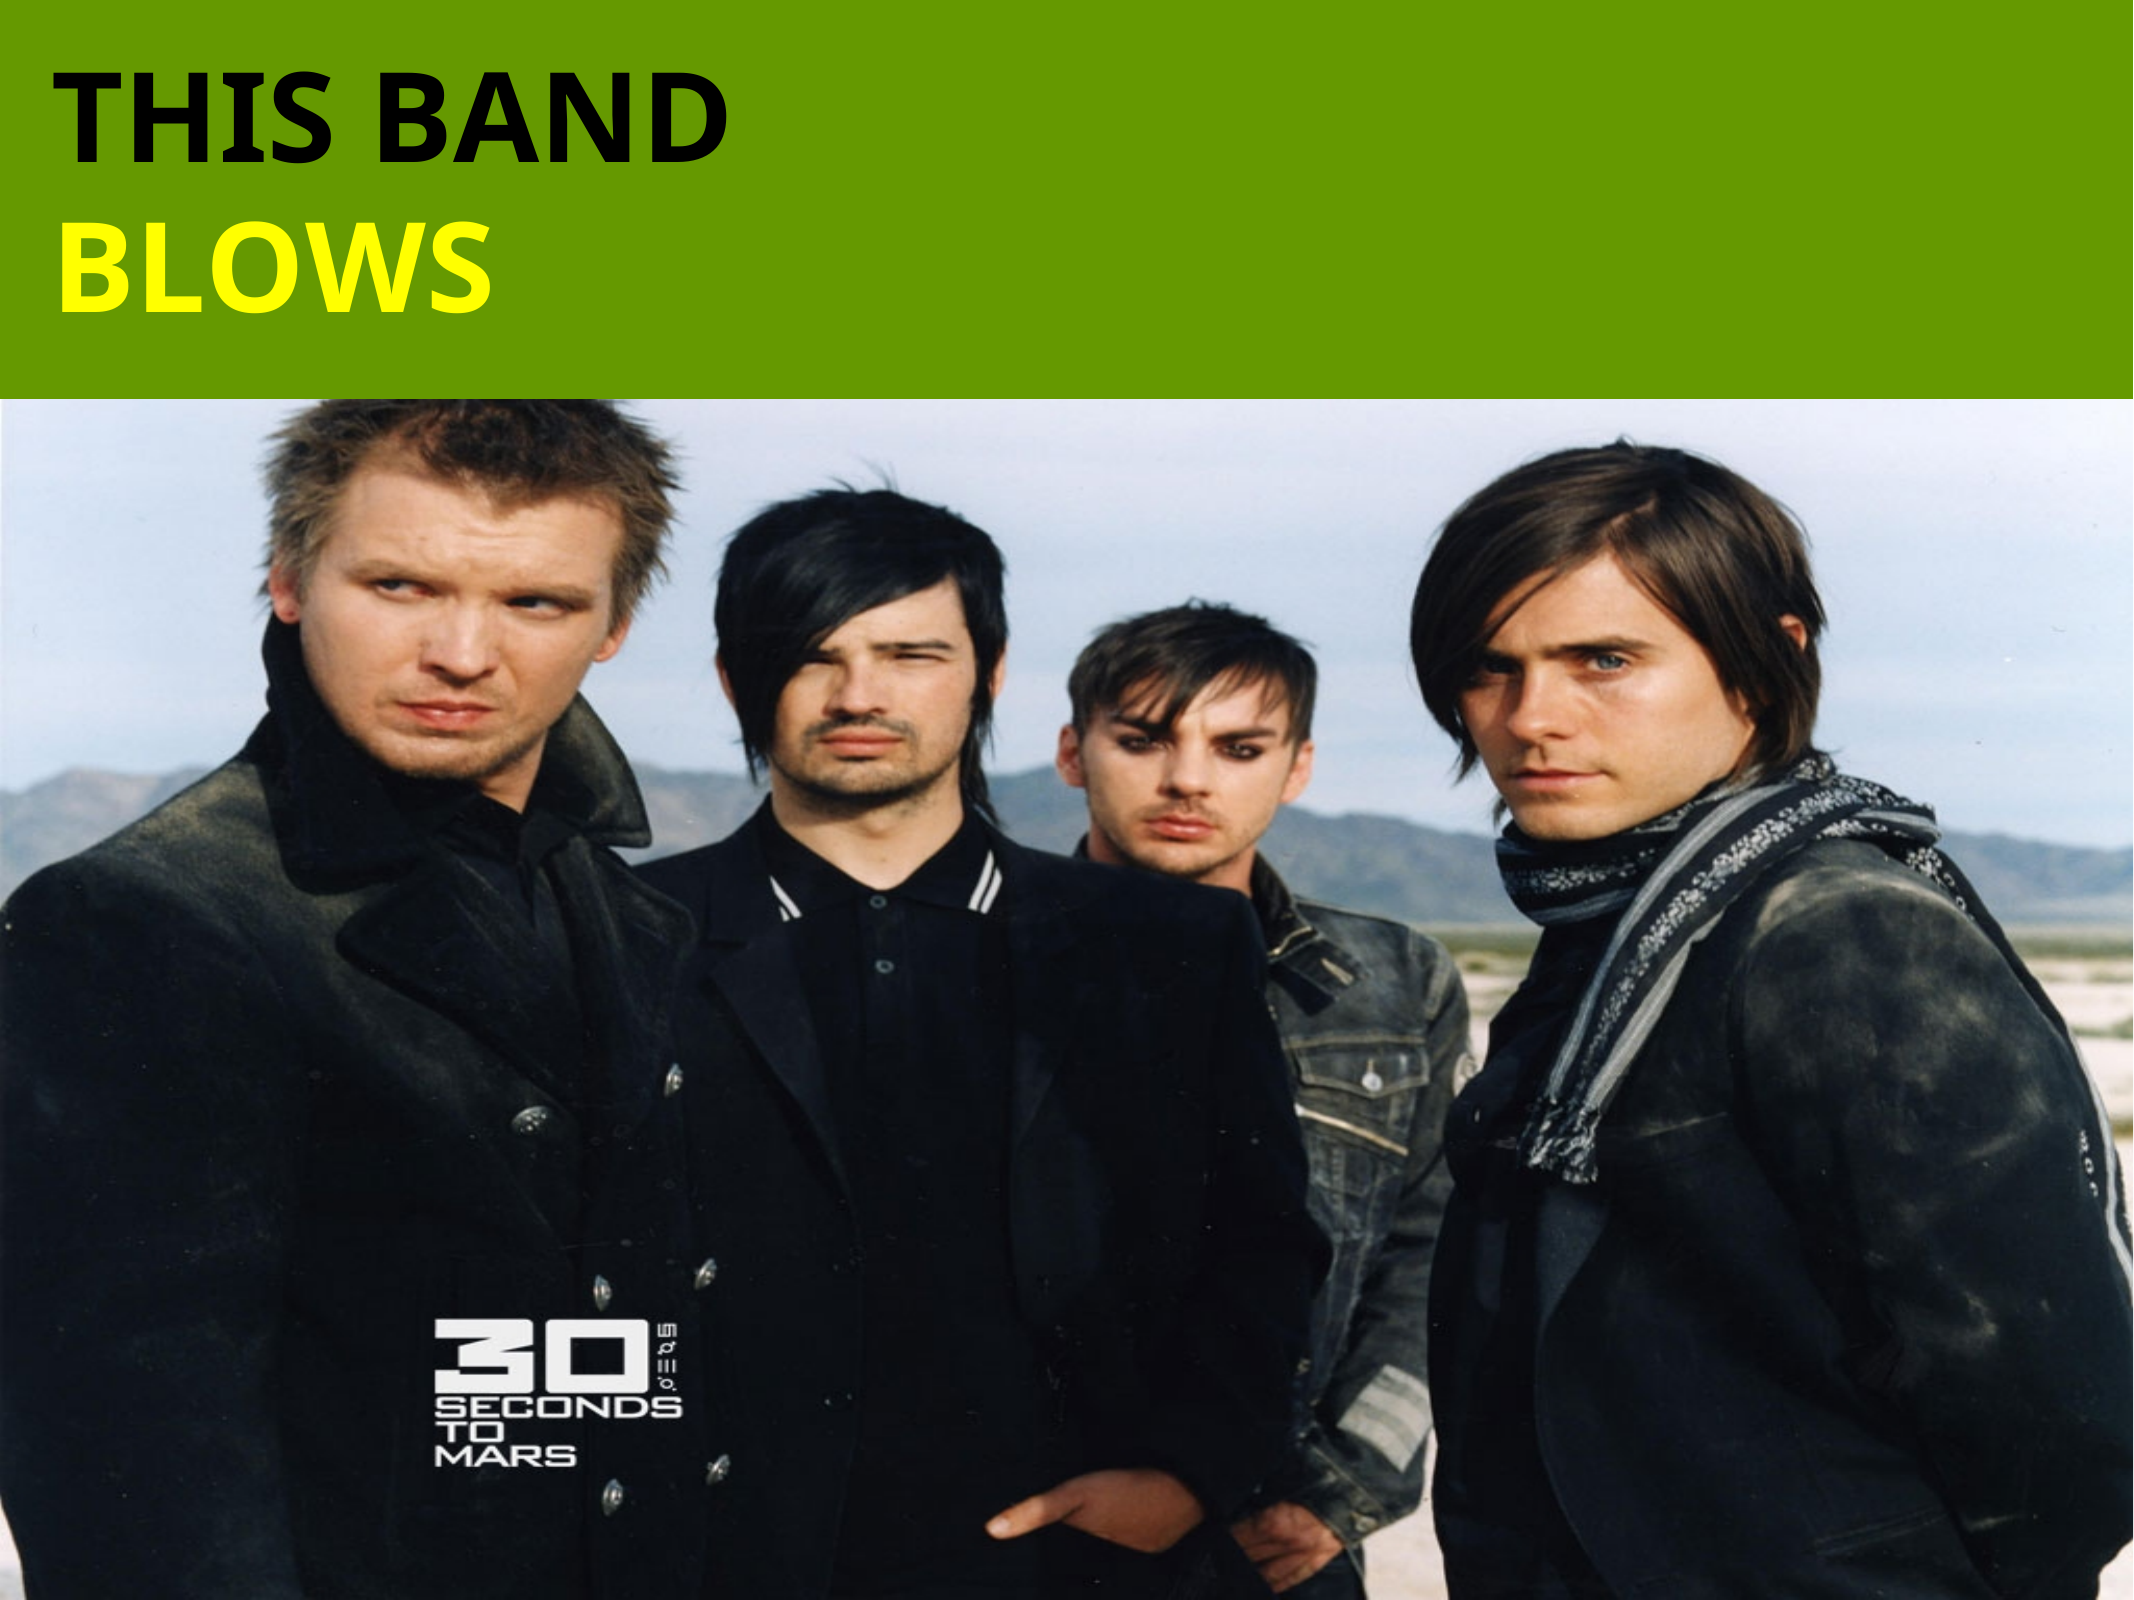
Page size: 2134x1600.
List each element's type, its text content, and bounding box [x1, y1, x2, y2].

picture [0, 399, 2134, 1600]
text_box THIS BAND BLOWS [41, 37, 2063, 399]
